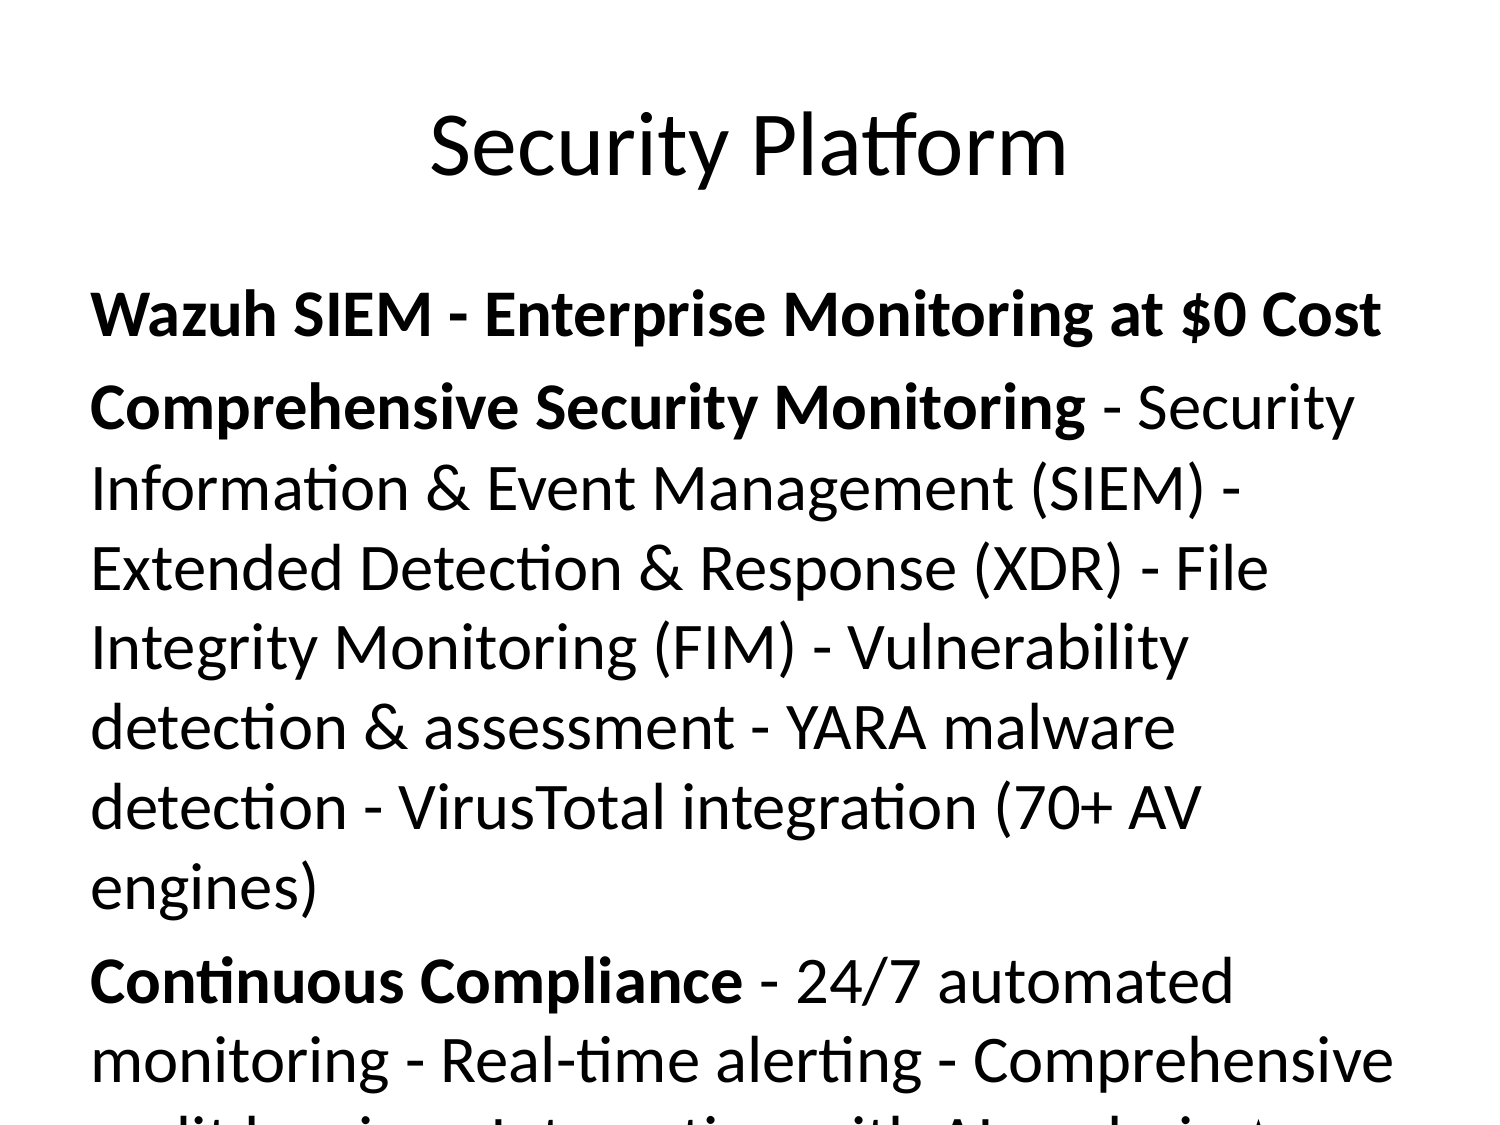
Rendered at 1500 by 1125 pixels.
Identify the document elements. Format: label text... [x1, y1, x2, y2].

list Wazuh SIEM - Enterprise Monitoring at $0 Cost Comprehensive Security Monitoring - Security Information & Event Management (SIEM) - Extended Detection & Response (XDR) - File Integrity Monitoring (FIM) - Vulnerability detection & assessment - YARA malware detection - VirusTotal integration (70+ AV engines) Continuous Compliance - 24/7 automated monitoring - Real-time alerting - Comprehensive audit logging - Integration with AI analysis ⭐ [75, 262, 1425, 1005]
title Security Platform [75, 45, 1425, 233]
